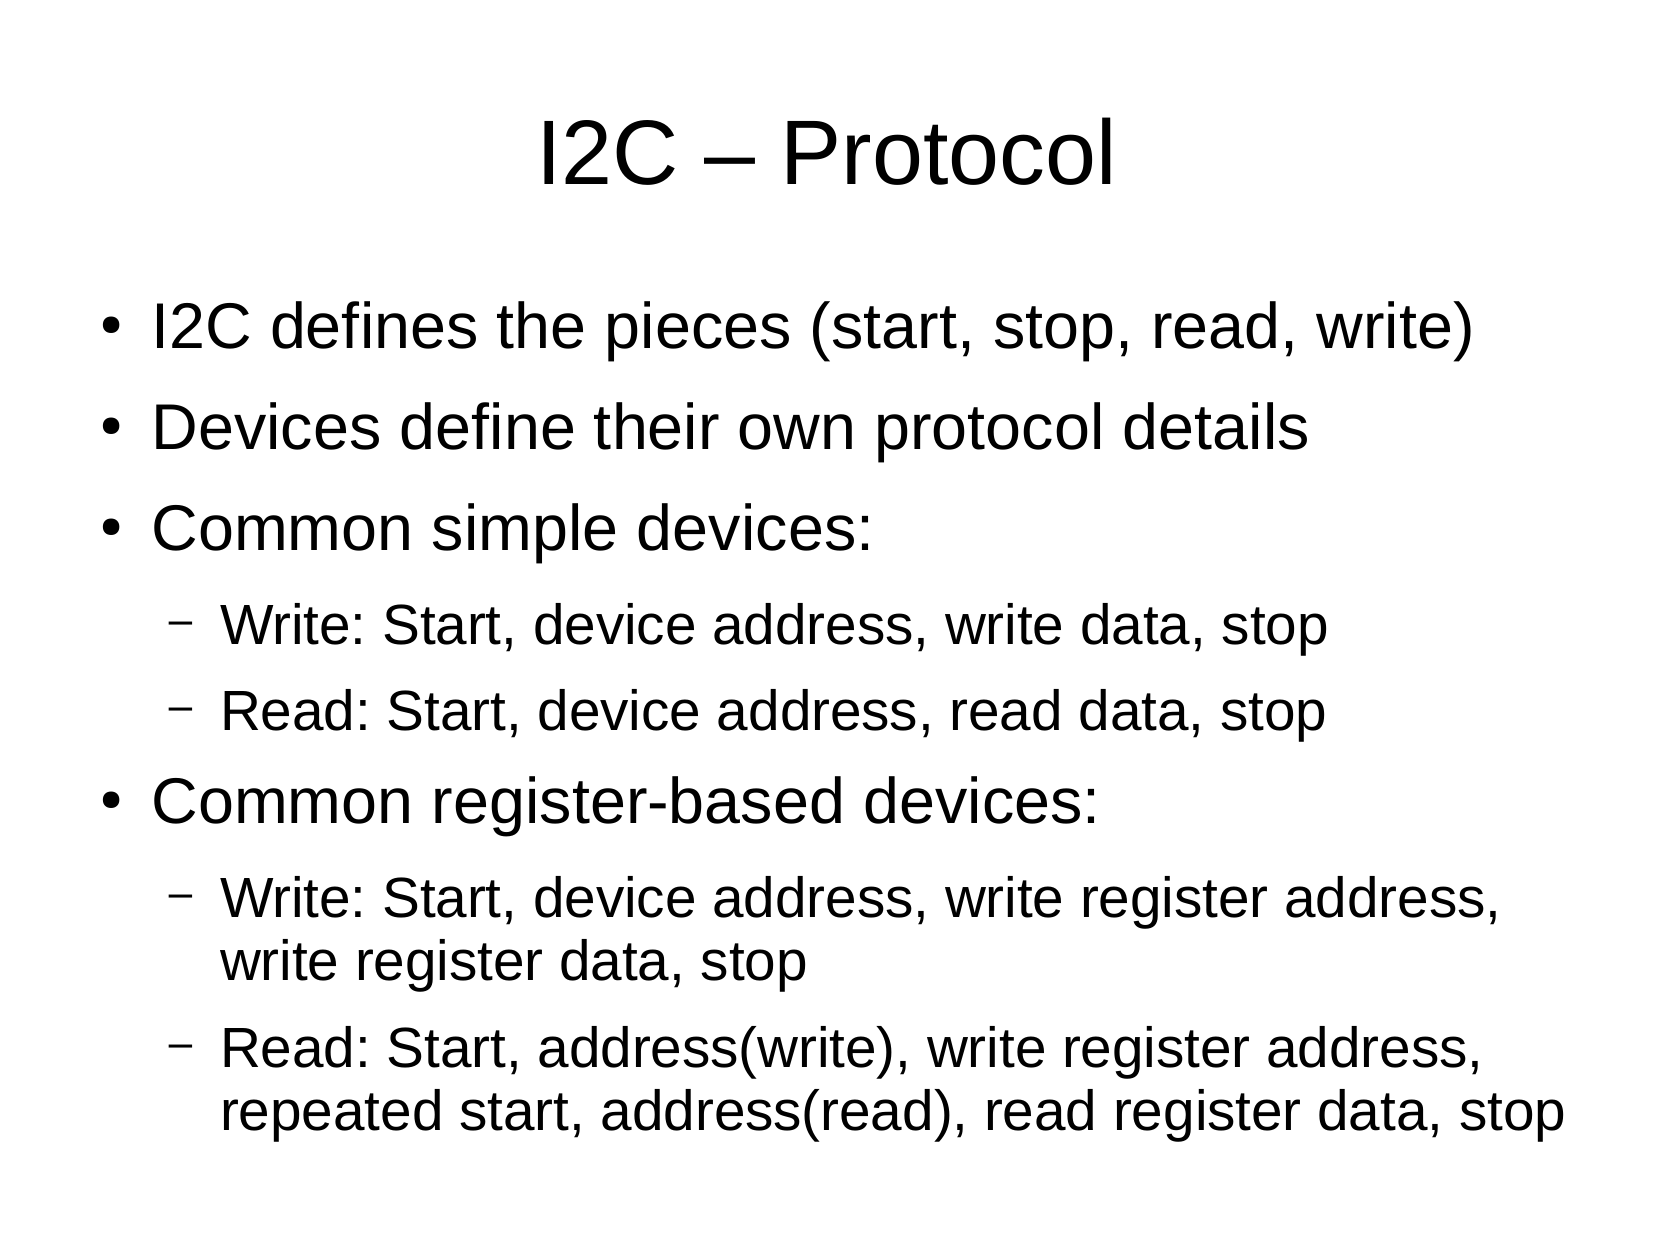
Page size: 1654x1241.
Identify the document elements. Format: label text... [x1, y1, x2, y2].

title I2C – Protocol [82, 49, 1571, 257]
list I2C defines the pieces (start, stop, read, write) Devices define their own protocol details Common simple devices: Write: Start, device address, write data, stop Read: Start, device address, read data, stop Common register-based devices: Write: Start, device address, write register address, write register data, stop Read: Start, address(write), write register address, repeated start, address(read), read register data, stop [82, 290, 1571, 1156]
